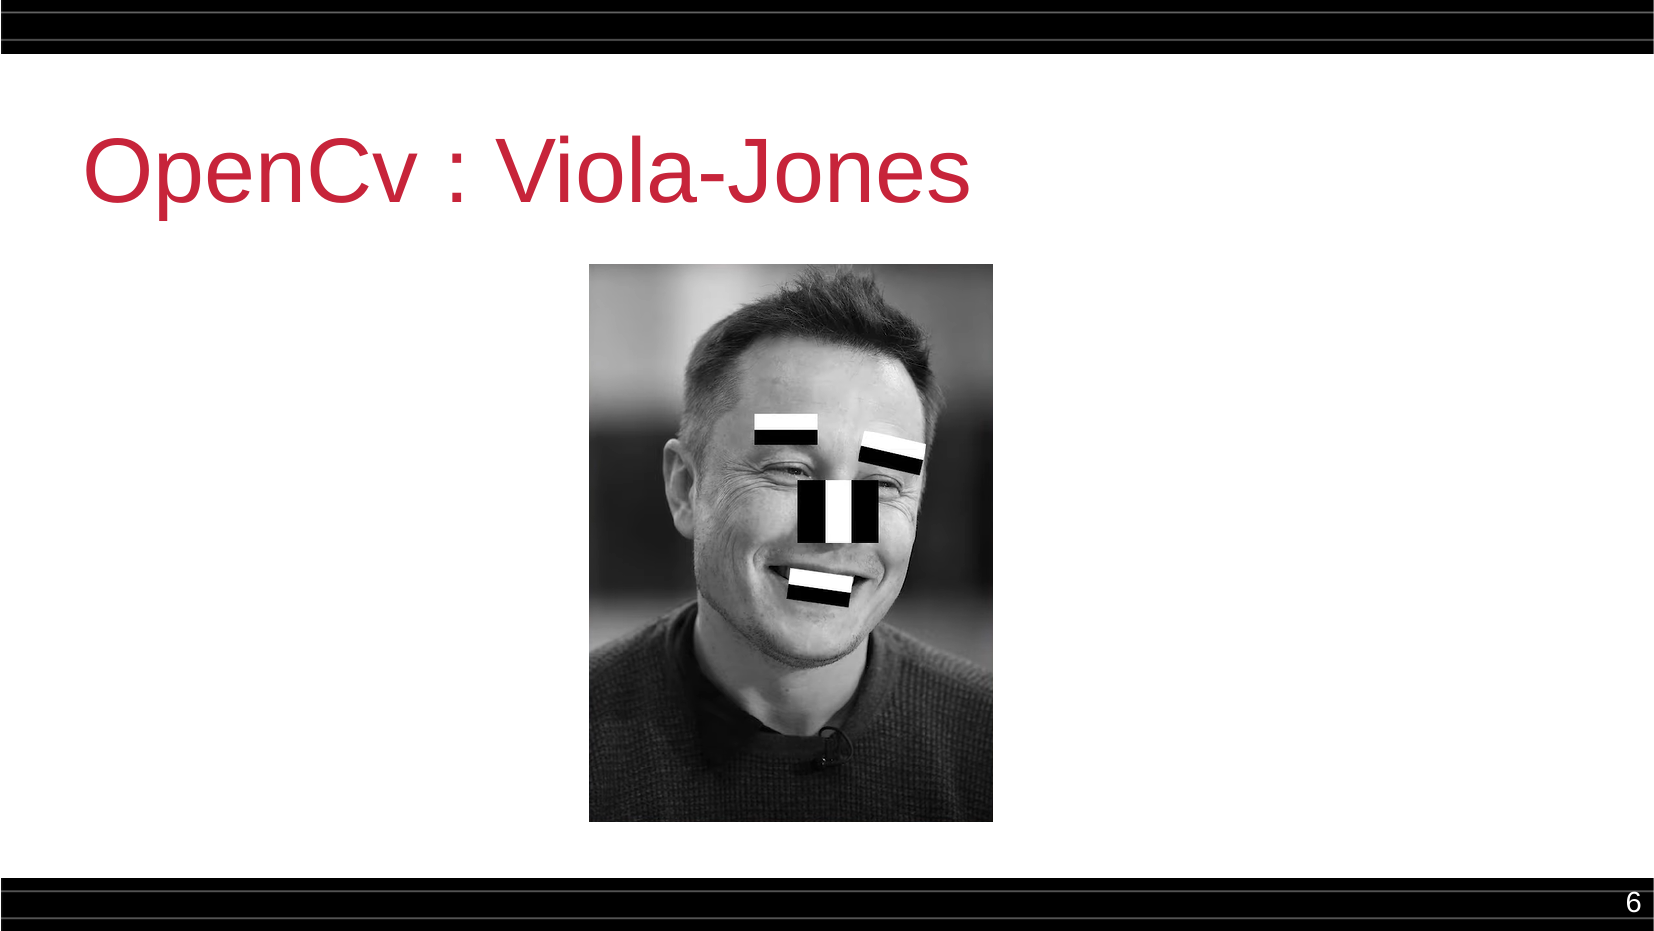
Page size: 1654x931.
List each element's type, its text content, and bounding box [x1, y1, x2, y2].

picture [1, 0, 1654, 54]
picture [1, 878, 1654, 931]
title OpenCv : Viola-Jones [82, 92, 1571, 249]
picture [589, 264, 993, 822]
